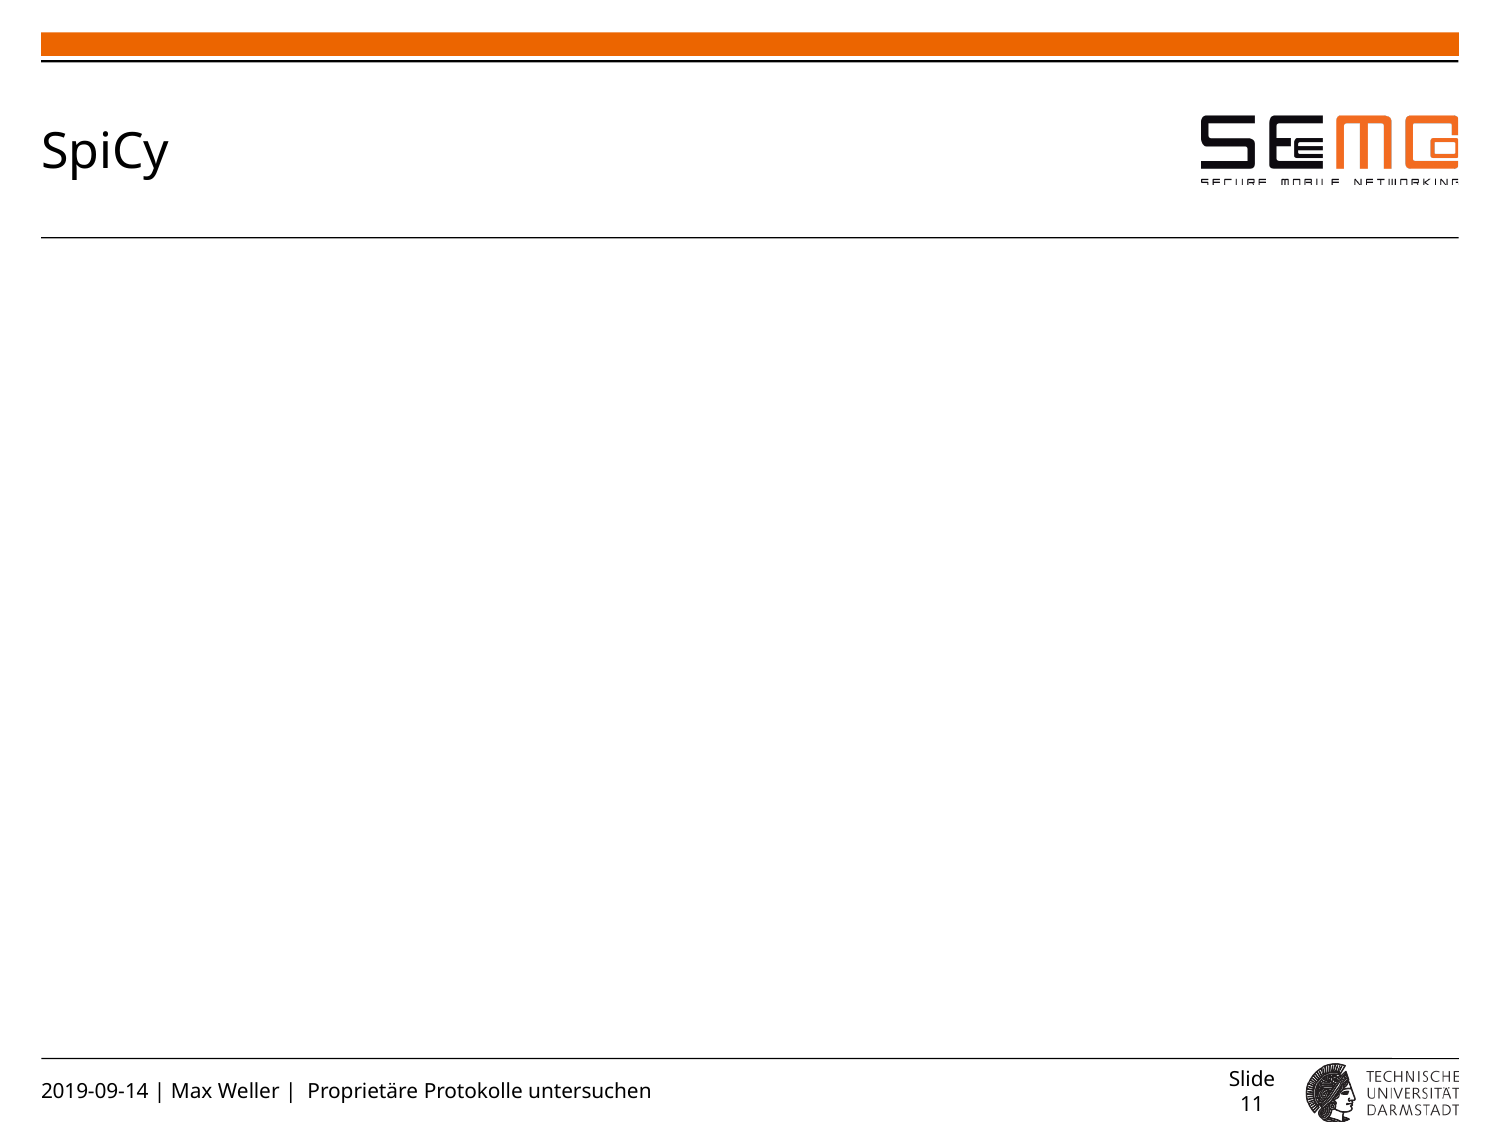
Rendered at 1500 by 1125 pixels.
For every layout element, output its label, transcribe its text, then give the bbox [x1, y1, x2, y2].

title SpiCy [41, 80, 1164, 218]
